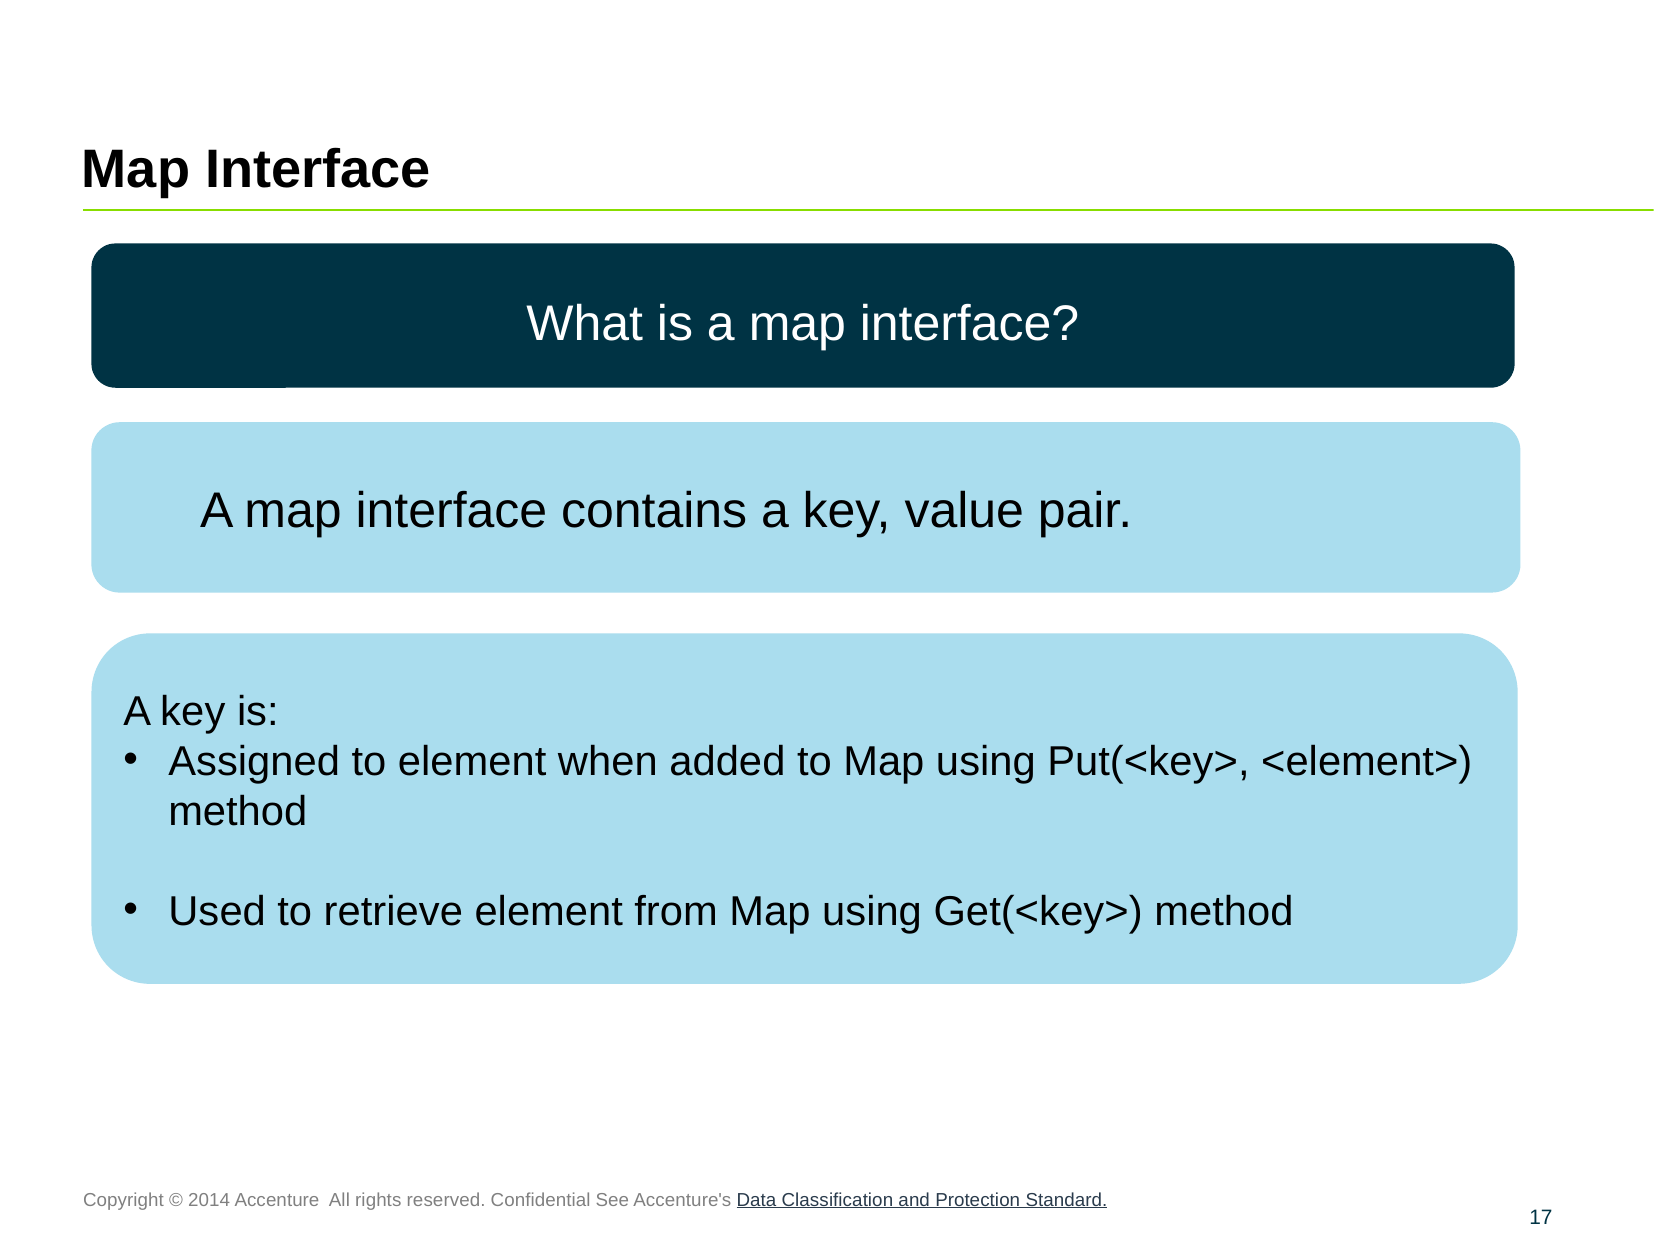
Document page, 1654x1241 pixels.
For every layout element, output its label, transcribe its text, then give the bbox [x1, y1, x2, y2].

text_box A key is: Assigned to element when added to Map using Put(<key>, <element>) method Used to retrieve element from Map using Get(<key>) method [91, 633, 1518, 984]
text_box A map interface contains a key, value pair. [91, 422, 1521, 593]
text_box 17 [1529, 1182, 1645, 1229]
text_box What is a map interface? [91, 243, 1515, 388]
title Map Interface [81, 56, 1654, 199]
